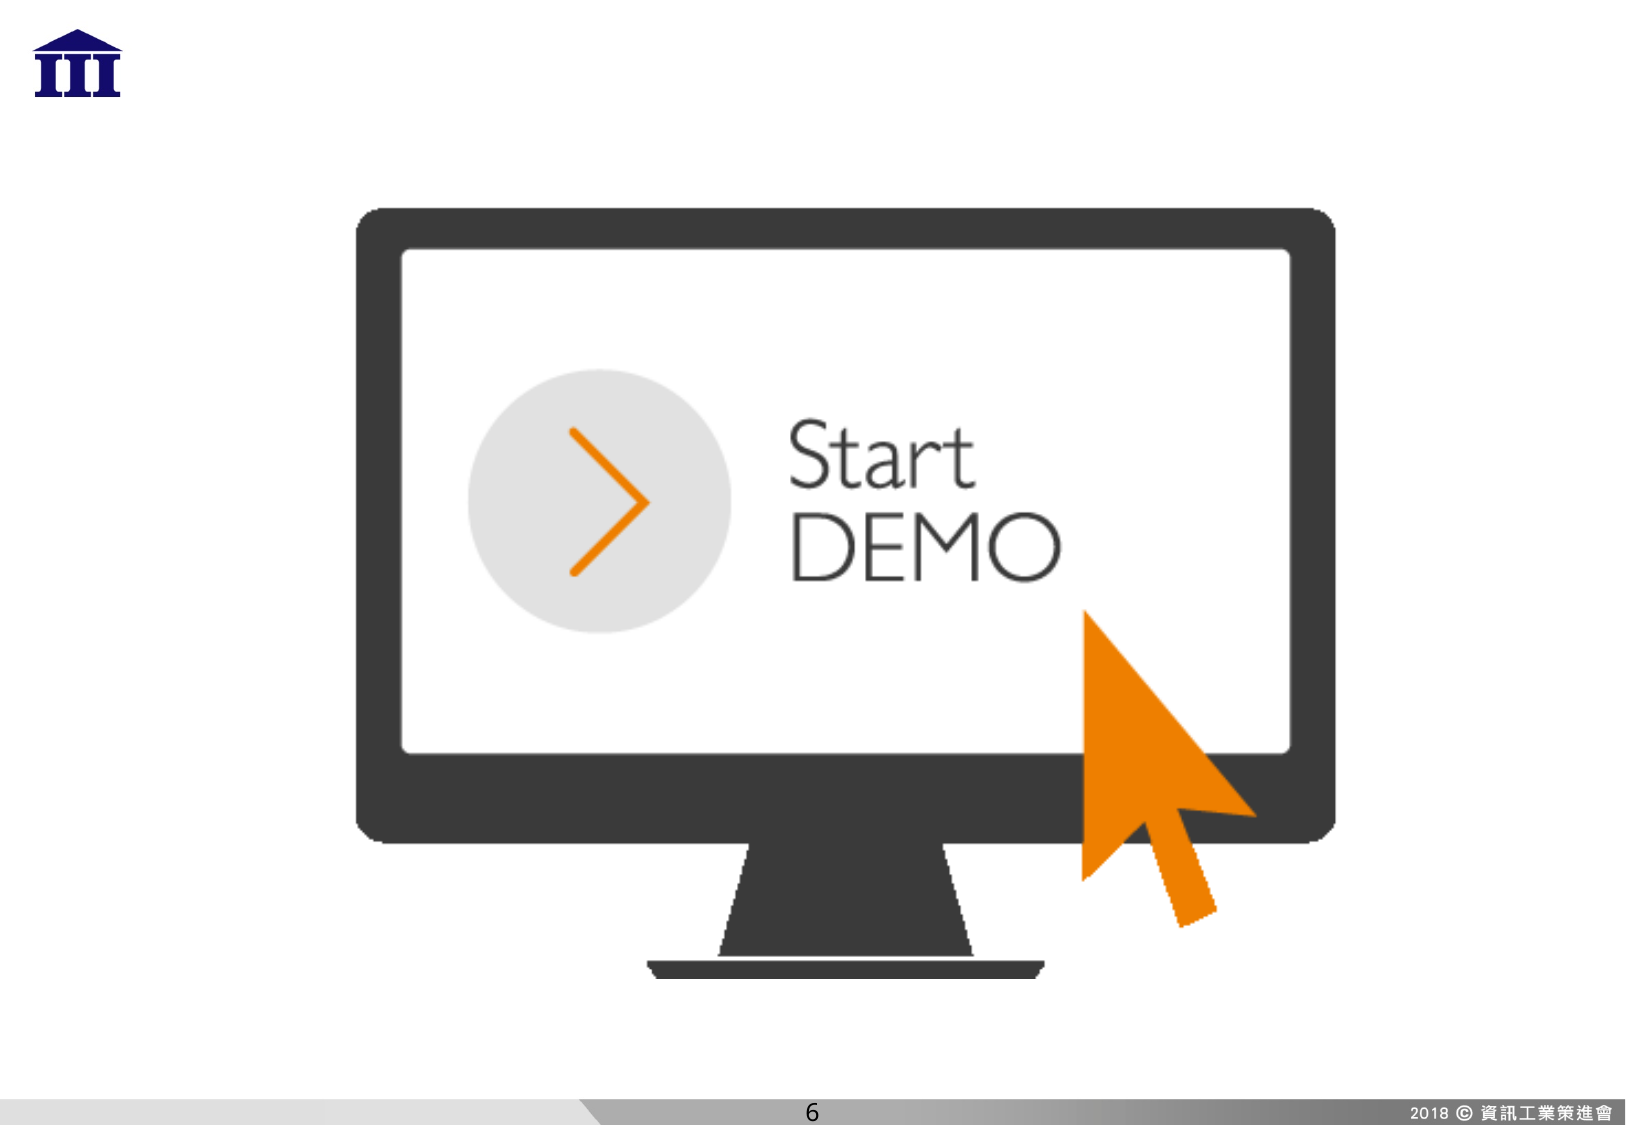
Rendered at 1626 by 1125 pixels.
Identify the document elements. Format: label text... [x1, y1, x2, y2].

slide_number <編號> [622, 1105, 1003, 1121]
picture [0, 0, 1626, 1125]
